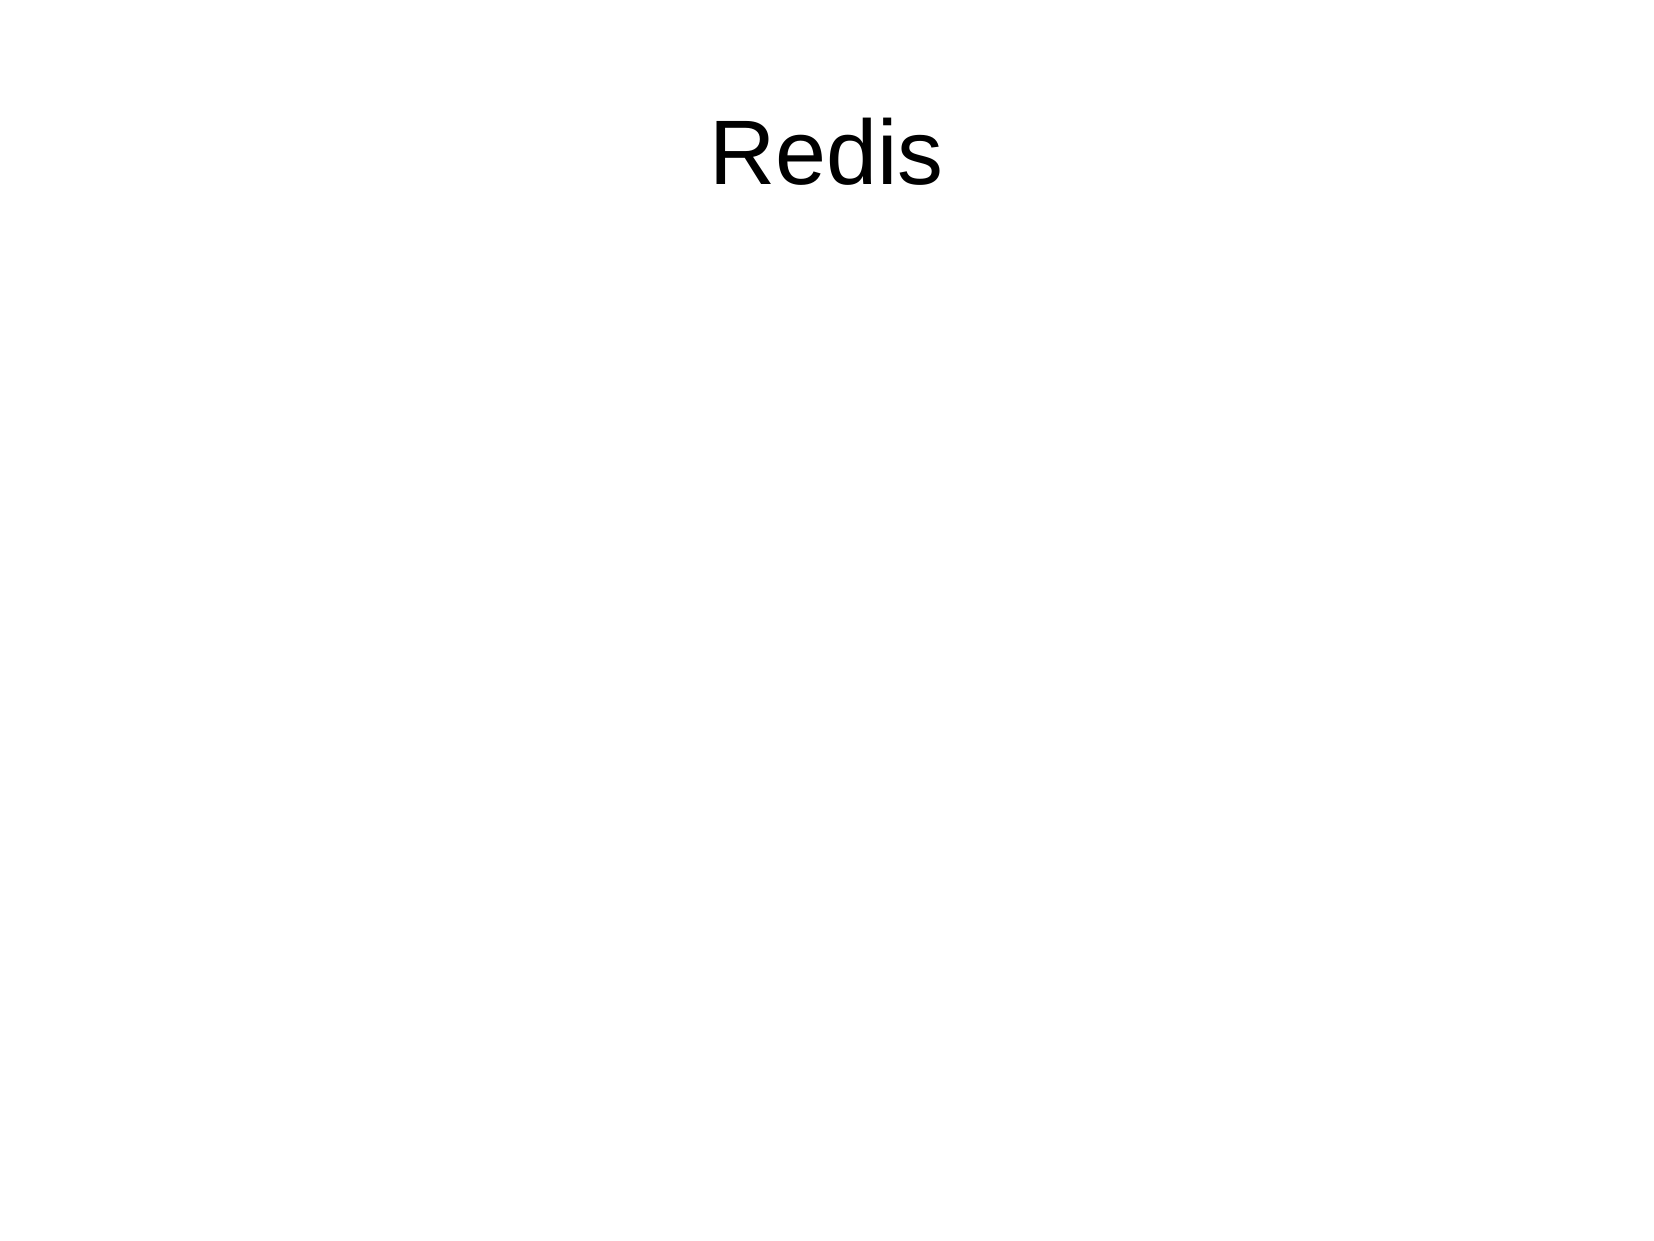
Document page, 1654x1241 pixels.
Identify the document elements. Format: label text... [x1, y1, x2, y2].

title Redis [82, 49, 1571, 257]
